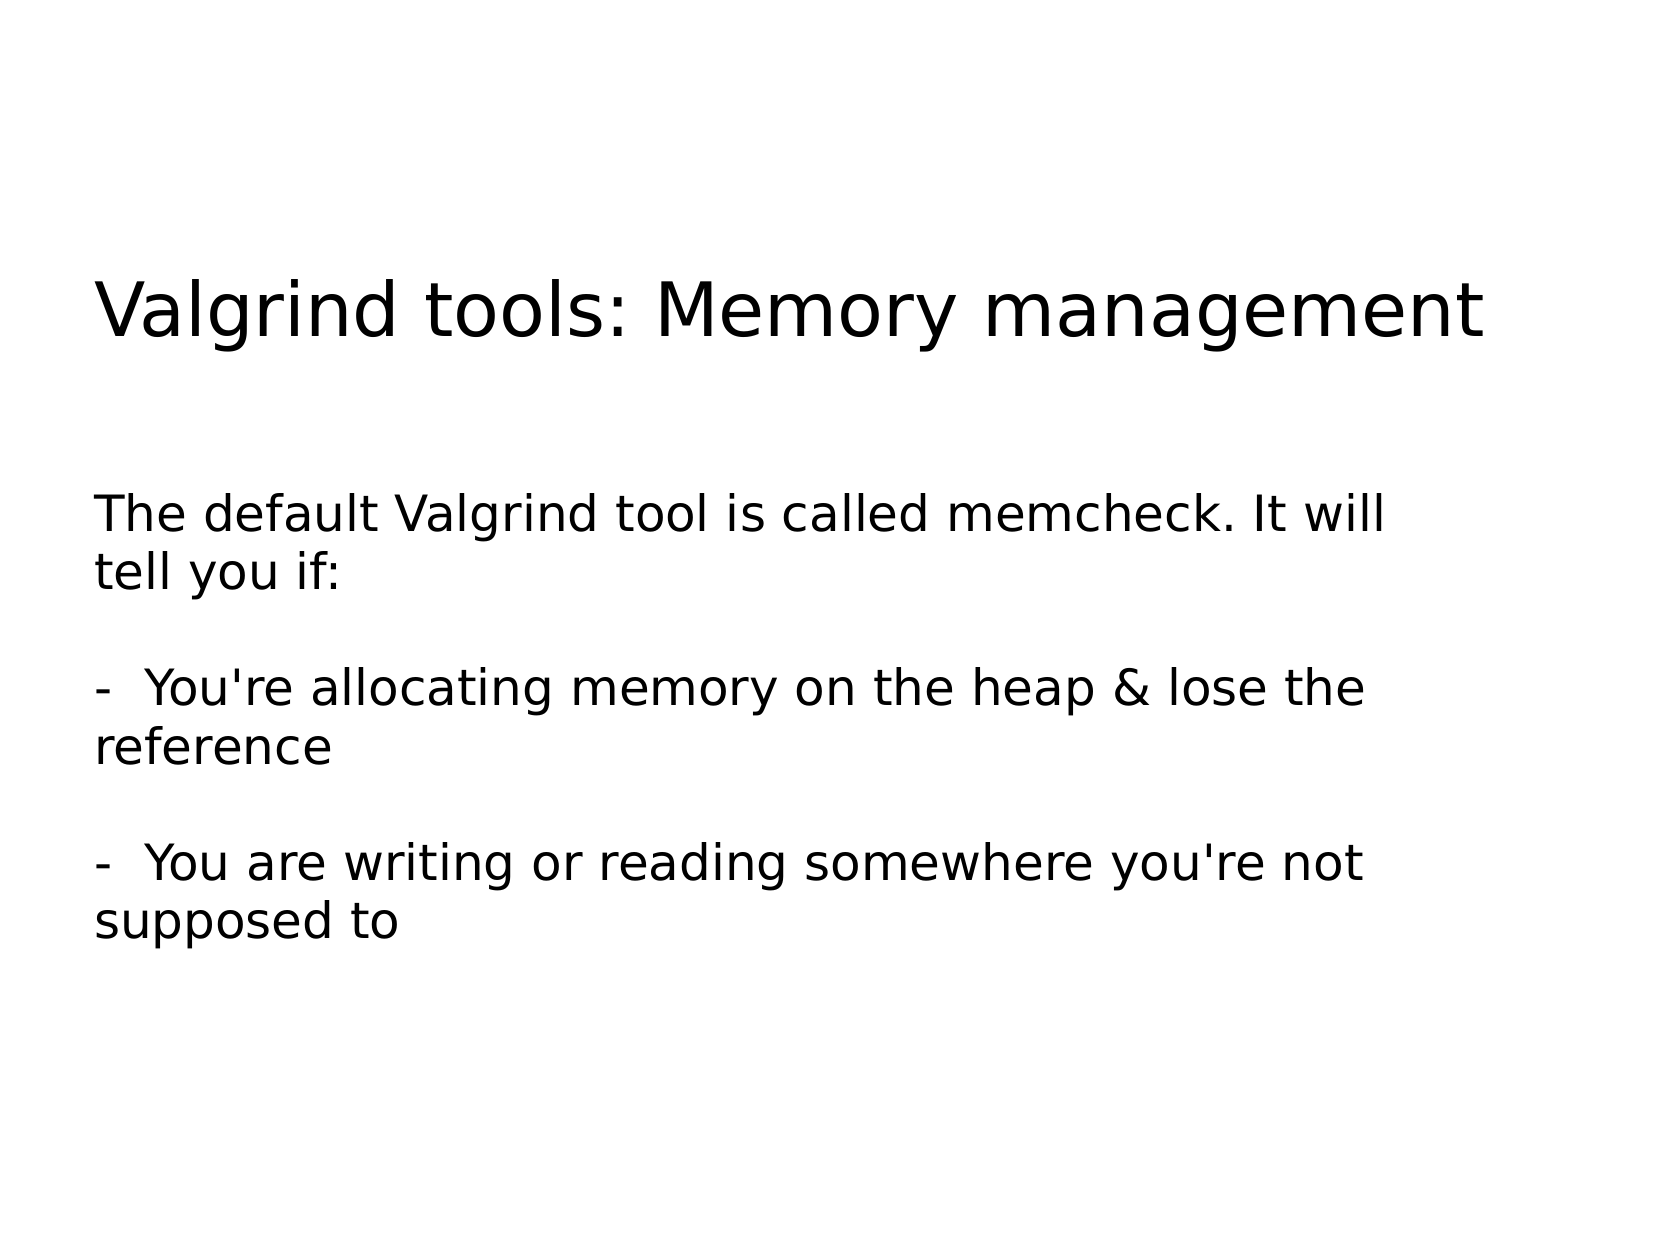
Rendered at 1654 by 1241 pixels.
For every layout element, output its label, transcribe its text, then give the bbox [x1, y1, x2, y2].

text_box Valgrind tools: Memory management [79, 260, 1501, 363]
text_box The default Valgrind tool is called memcheck. It will tell you if: - You're allocating memory on the heap & lose the reference - You are writing or reading somewhere you're not supposed to [79, 477, 1428, 958]
